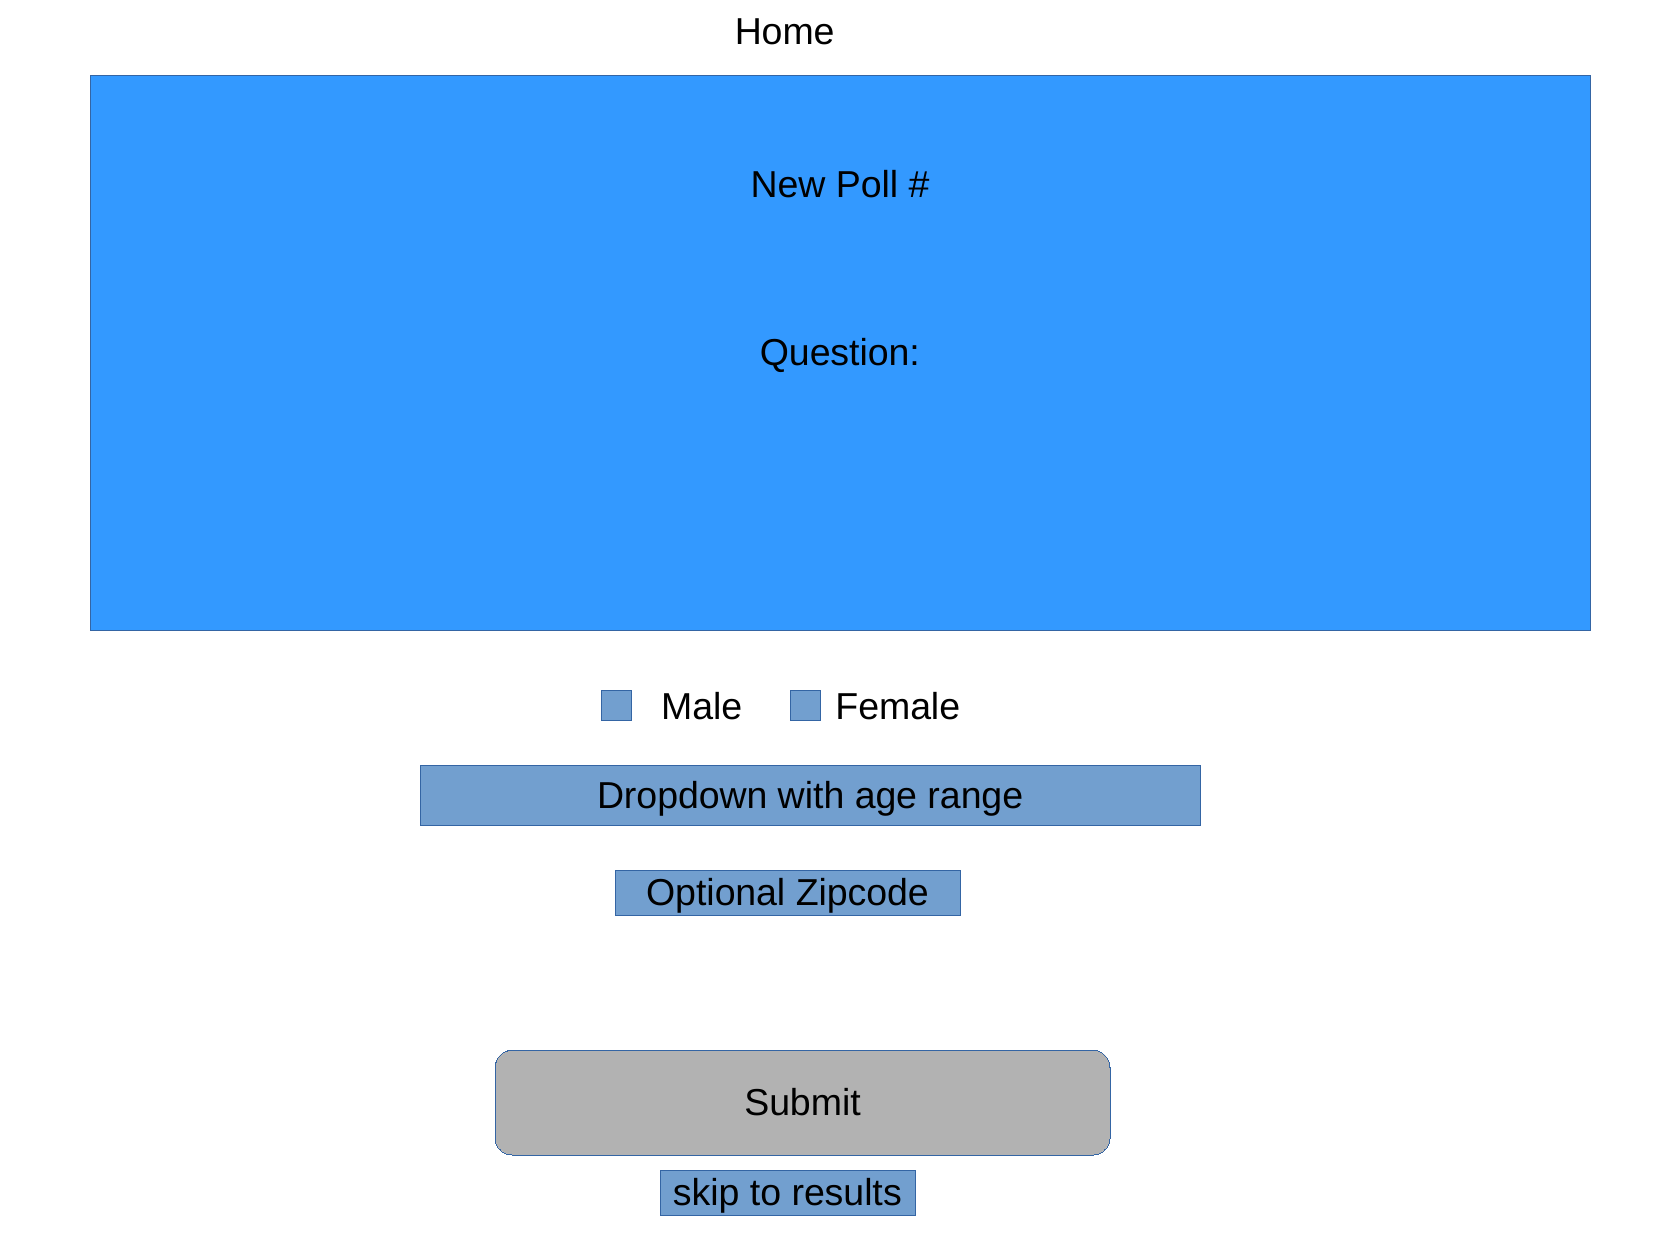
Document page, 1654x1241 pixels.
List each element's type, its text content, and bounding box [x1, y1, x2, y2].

text_box New Poll # Question: [90, 75, 1591, 631]
text_box Female [820, 678, 976, 736]
text_box skip to results [660, 1170, 916, 1216]
text_box Home [720, 3, 856, 61]
text_box [790, 690, 820, 721]
text_box Submit [495, 1050, 1111, 1156]
text_box Dropdown with age range [420, 765, 1201, 826]
text_box Optional Zipcode [615, 870, 961, 916]
text_box Male [646, 678, 757, 736]
text_box [601, 690, 632, 721]
